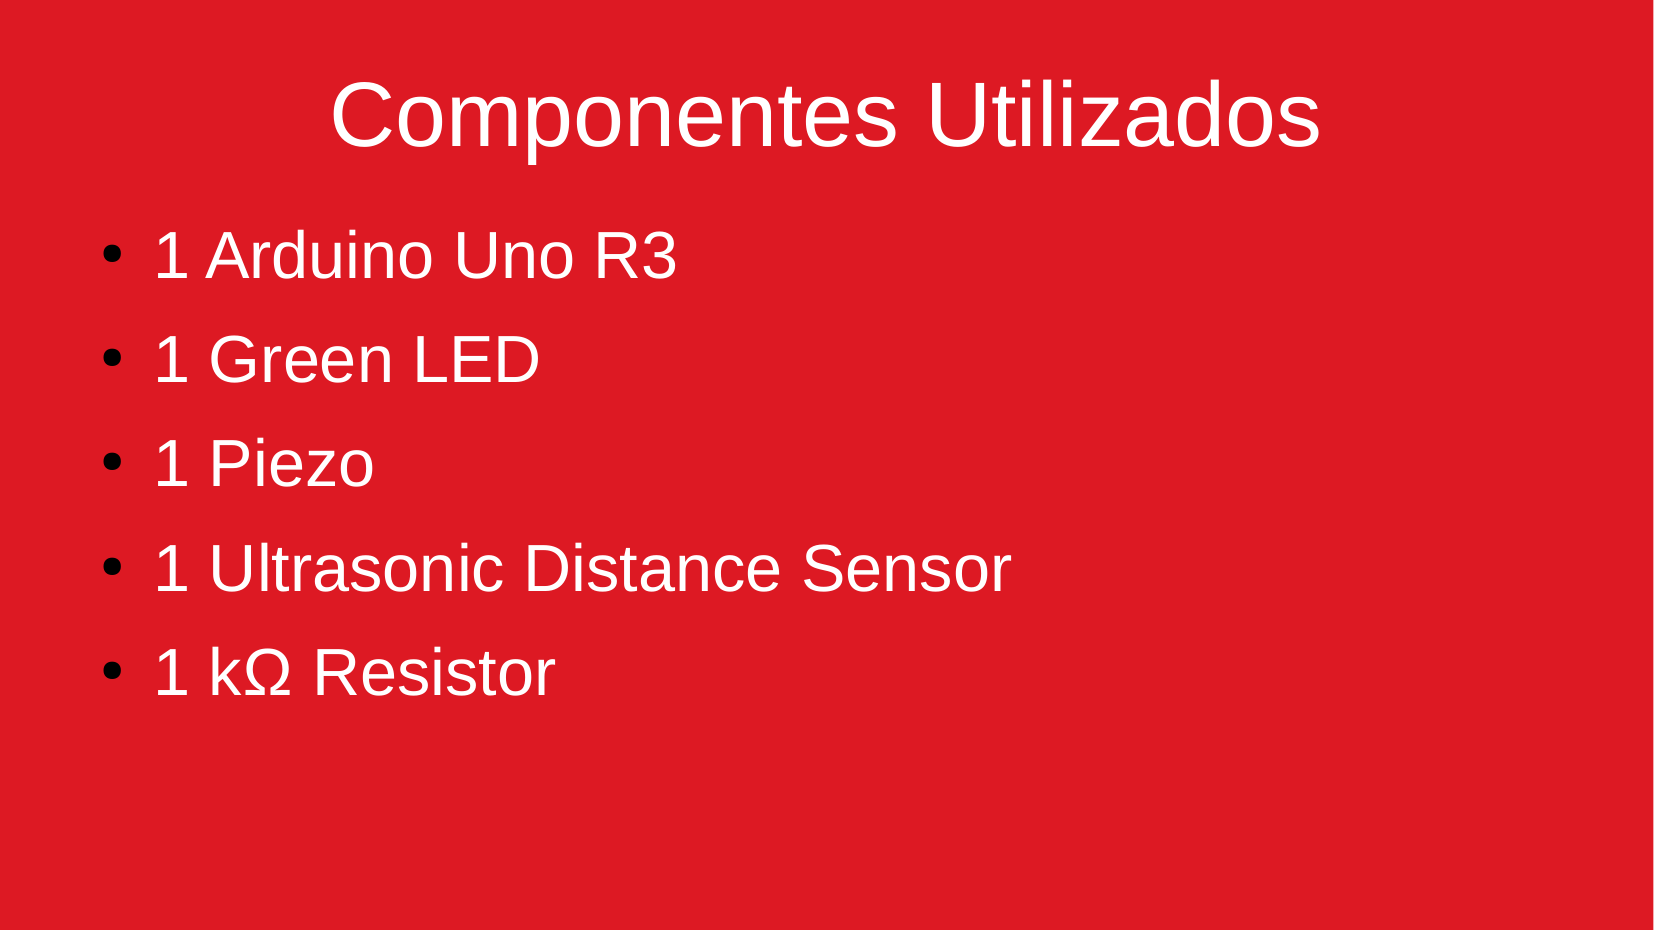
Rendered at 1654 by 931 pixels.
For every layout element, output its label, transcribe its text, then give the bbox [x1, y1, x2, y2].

list 1 Arduino Uno R3 1 Green LED 1 Piezo 1 Ultrasonic Distance Sensor 1 kΩ Resistor [82, 217, 1571, 758]
title Componentes Utilizados [82, 37, 1571, 193]
